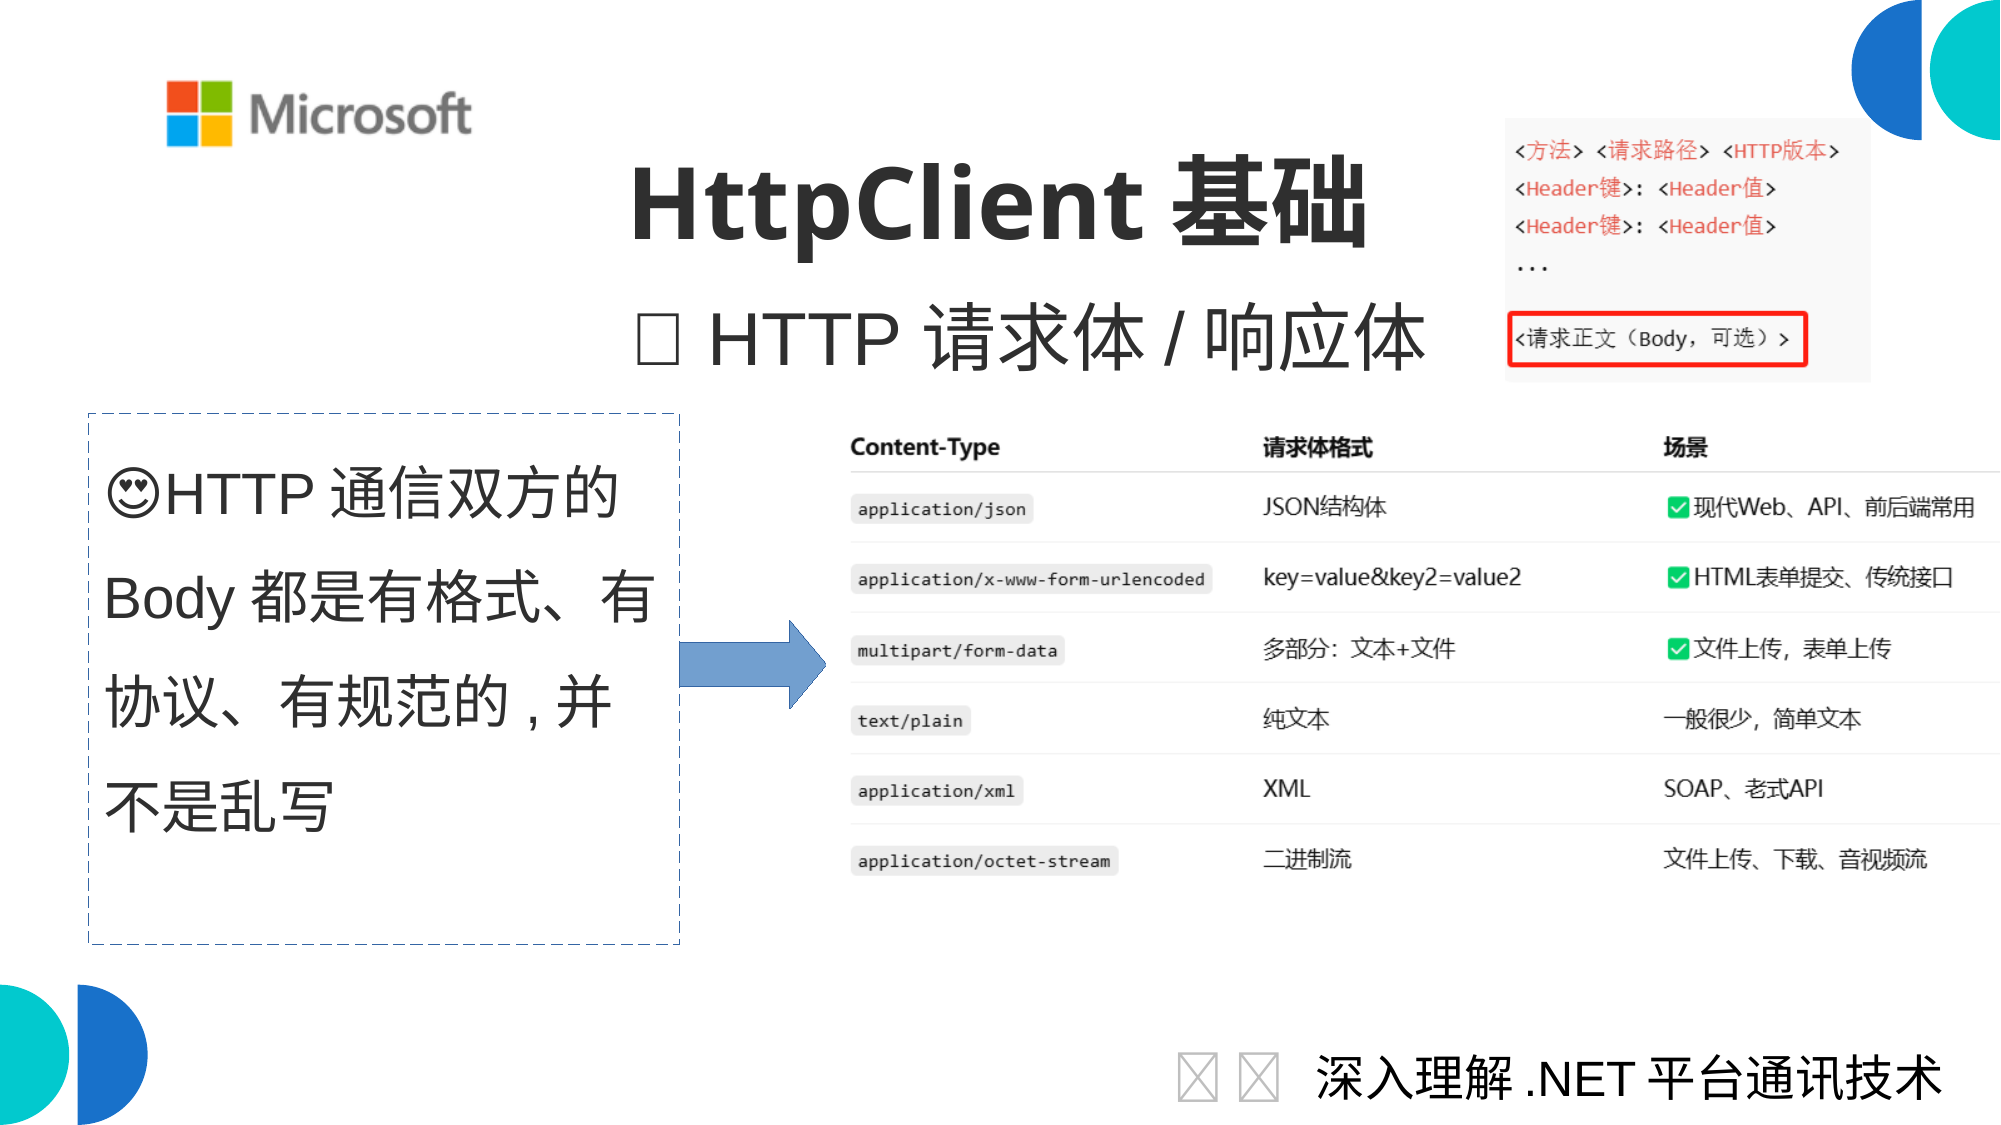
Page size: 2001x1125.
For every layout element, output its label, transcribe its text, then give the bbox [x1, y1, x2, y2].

text_box [679, 620, 826, 709]
picture [826, 420, 2001, 916]
subtitle 🚀 🚀 深入理解.NET平台通讯技术 [1173, 1046, 1952, 1107]
title HttpClient基础 [137, 106, 1861, 292]
text_box 😍HTTP通信双方的Body都是有格式、有协议、有规范的,并不是乱写 [88, 413, 680, 945]
picture [85, 41, 552, 189]
text_box 🚀 HTTP请求体/响应体 [236, 253, 1505, 373]
picture [1505, 118, 1871, 395]
